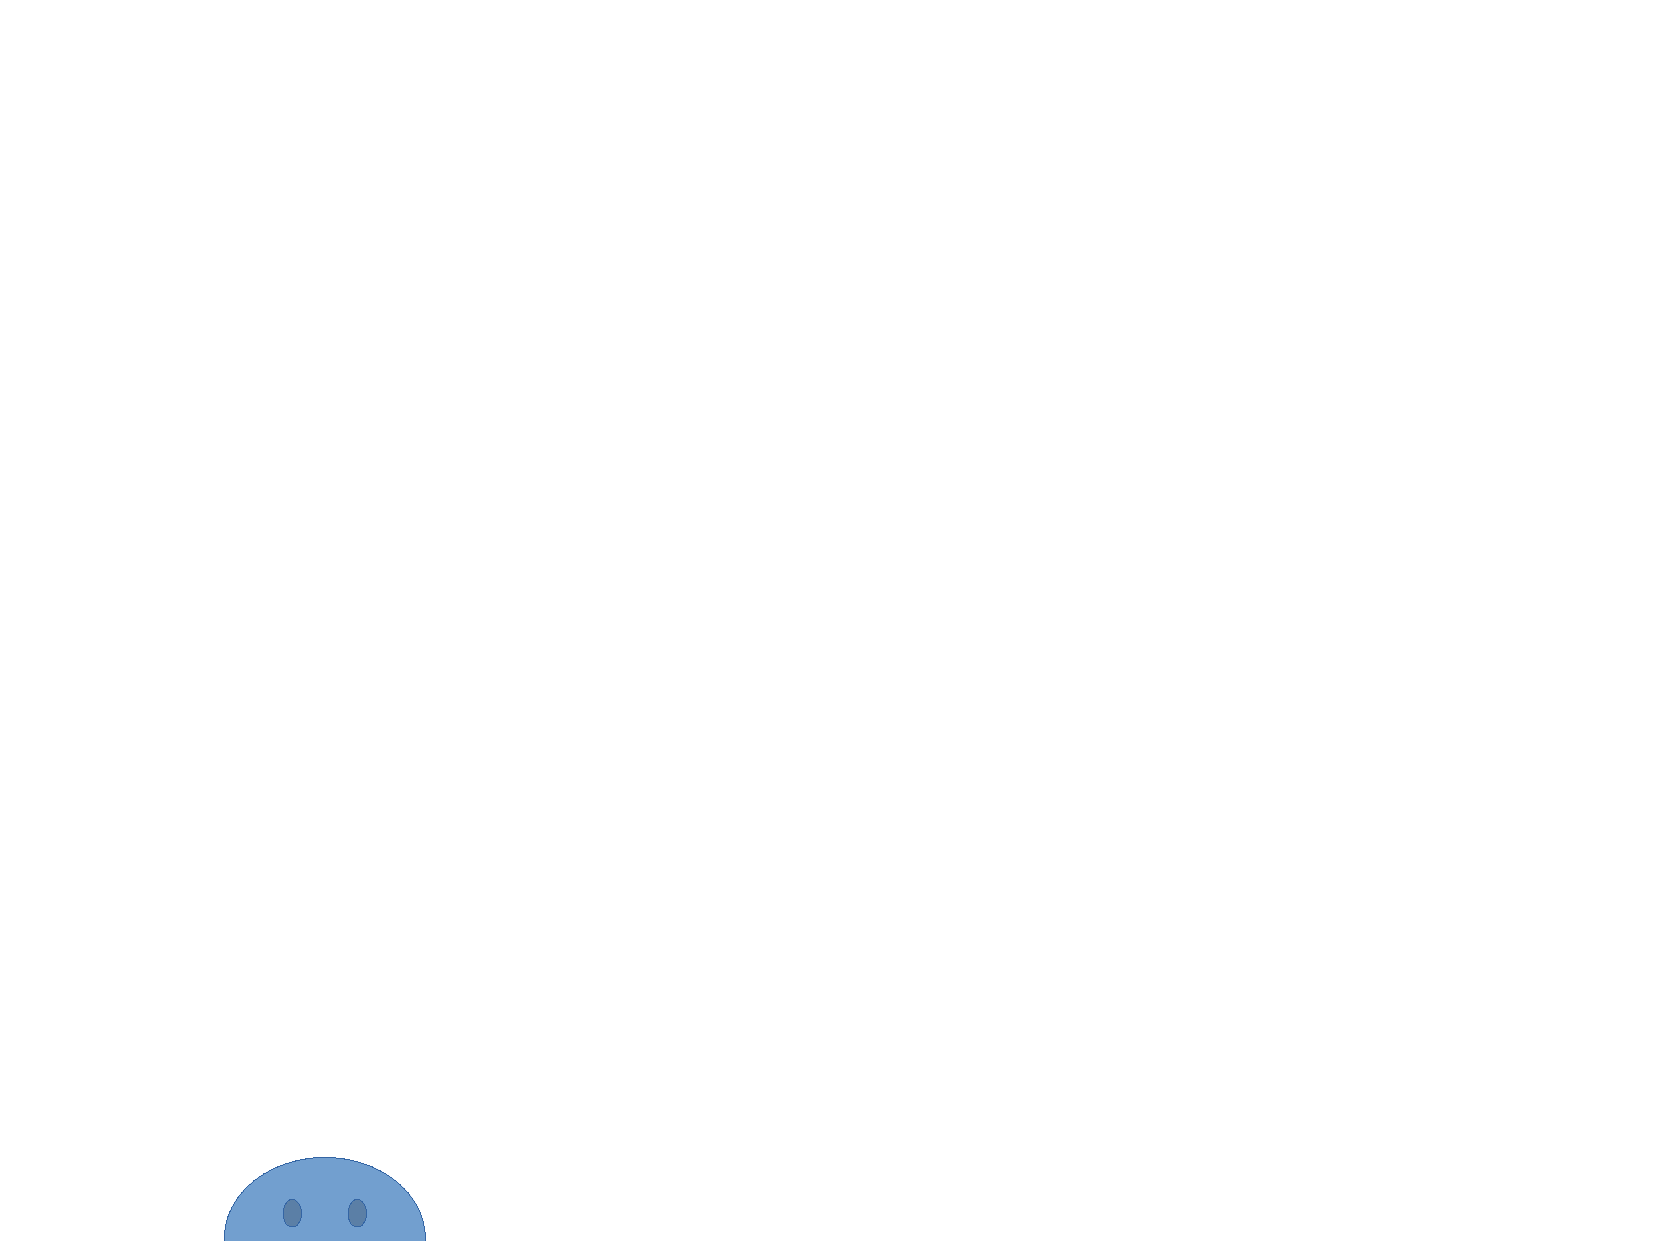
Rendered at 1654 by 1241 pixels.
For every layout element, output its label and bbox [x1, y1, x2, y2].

text_box [224, 1157, 426, 1241]
